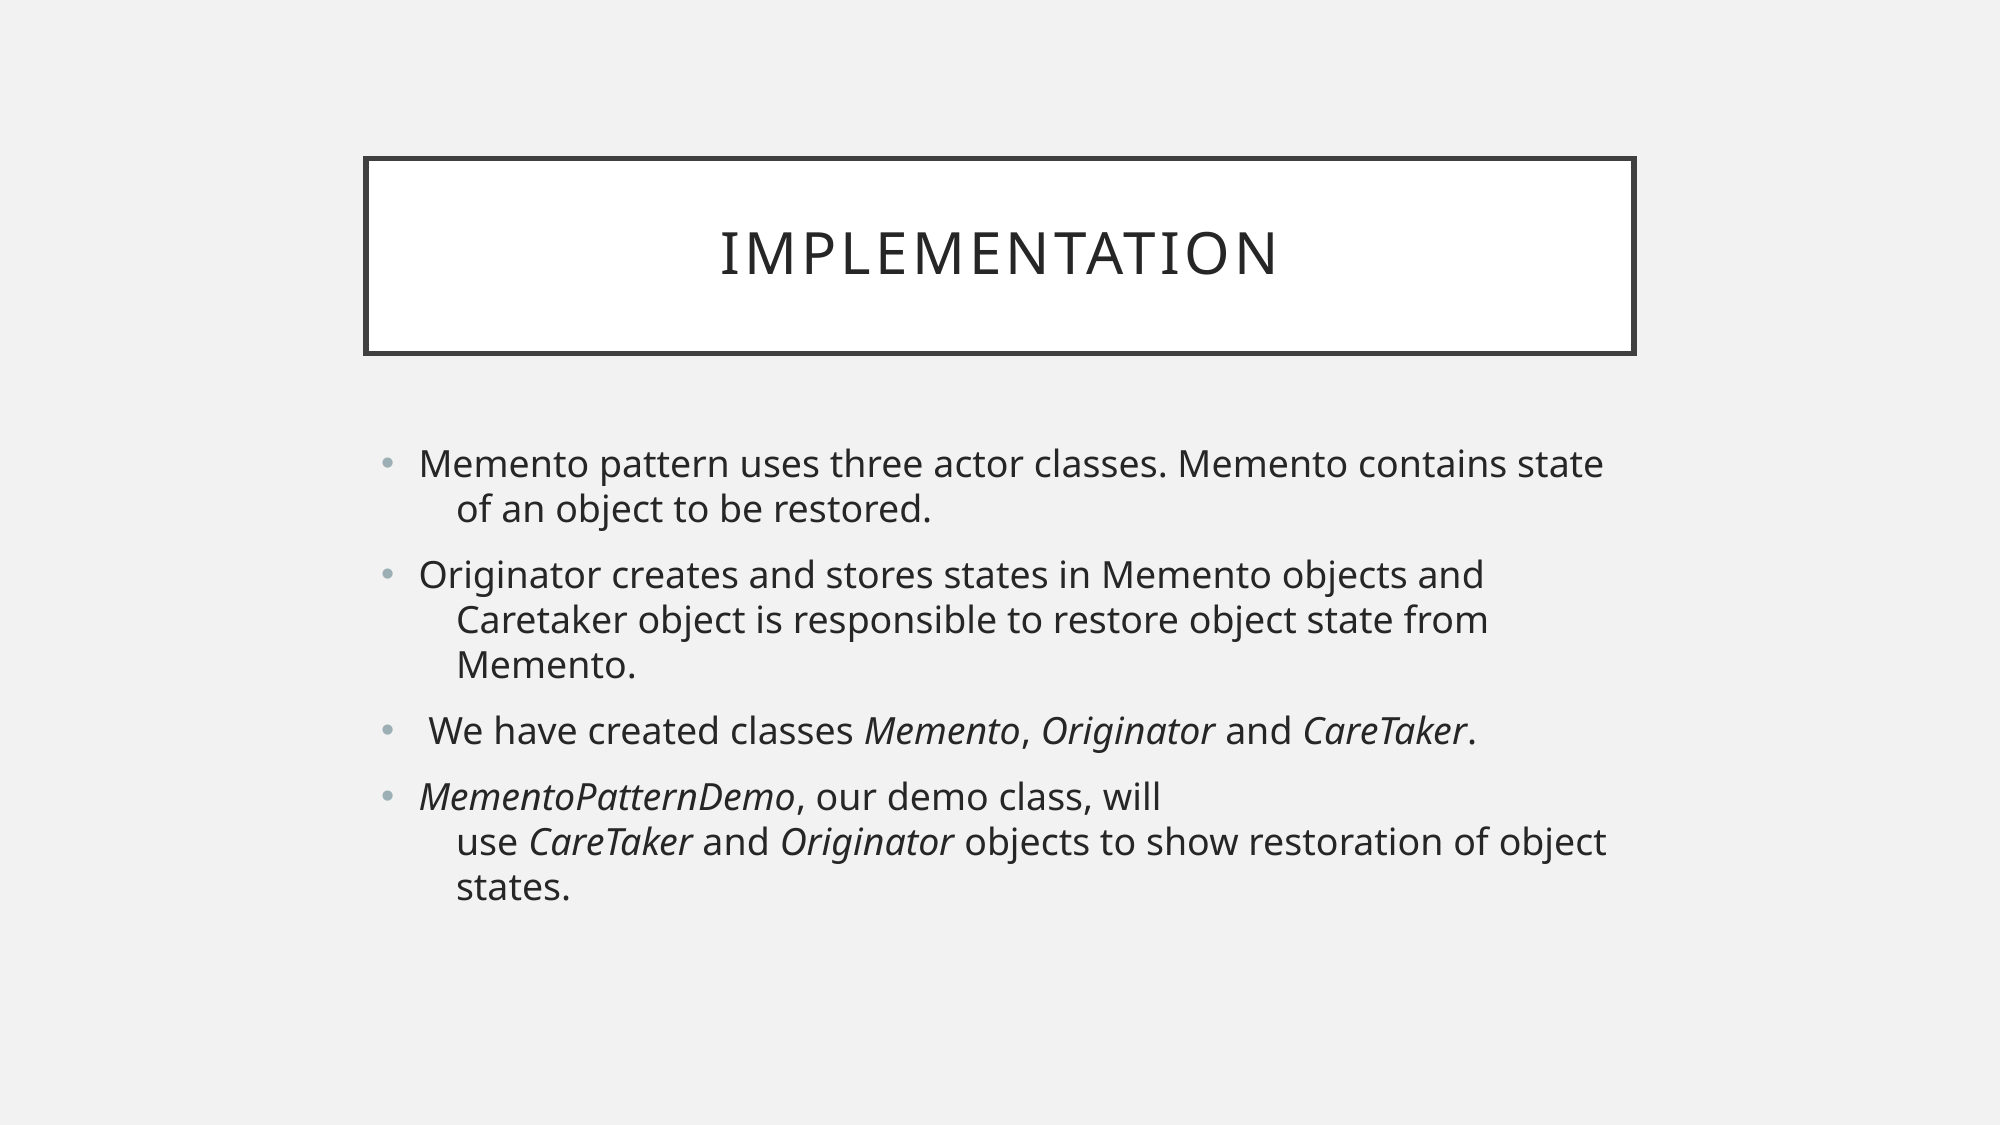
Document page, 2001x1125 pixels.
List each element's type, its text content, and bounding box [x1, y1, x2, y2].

list Memento pattern uses three actor classes. Memento contains state of an object to be restored. Originator creates and stores states in Memento objects and Caretaker object is responsible to restore object state from Memento. We have created classes Memento, Originator and CareTaker. MementoPatternDemo, our demo class, will use CareTaker and Originator objects to show restoration of object states. [366, 432, 1634, 942]
title Implementation [366, 158, 1634, 354]
